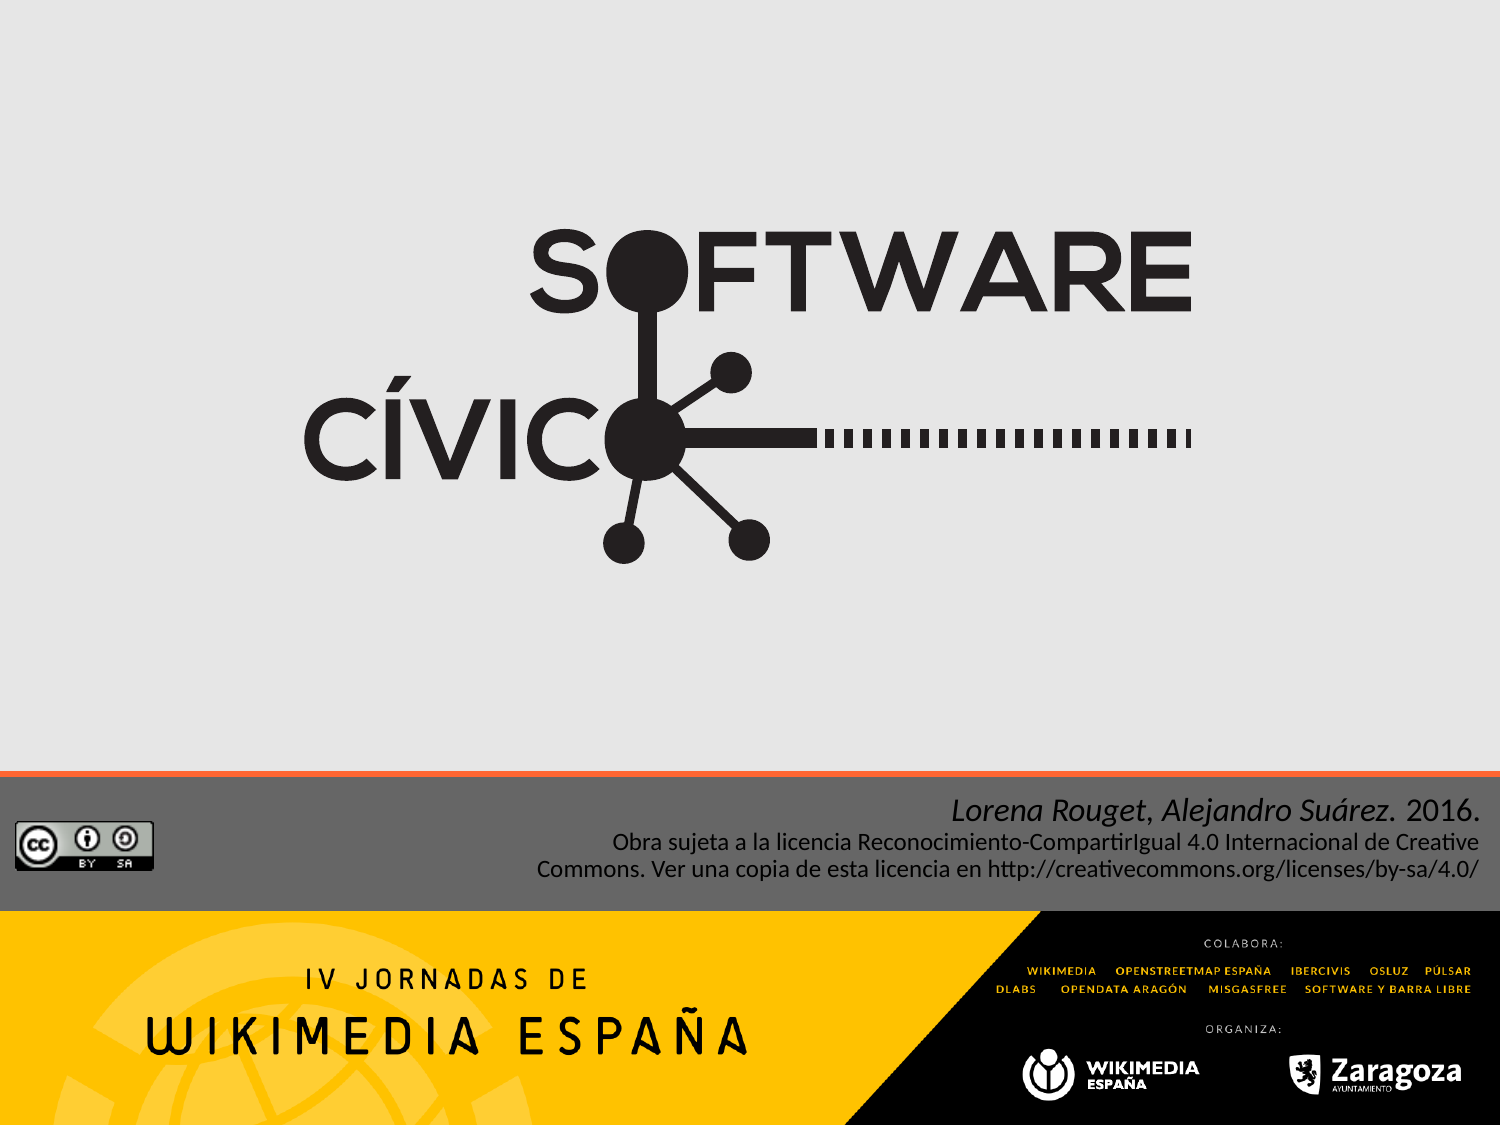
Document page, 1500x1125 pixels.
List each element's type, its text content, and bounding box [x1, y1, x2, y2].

picture [0, 0, 1500, 1125]
picture [15, 821, 154, 871]
text_box Lorena Rouget, Alejandro Suárez. 2016. Obra sujeta a la licencia Reconocimiento-CompartirIgual 4.0 Internacional de Creative Commons. Ver una copia de esta licencia en http://creativecommons.org/licenses/by-sa/4.0/ [1313, 785, 1500, 911]
